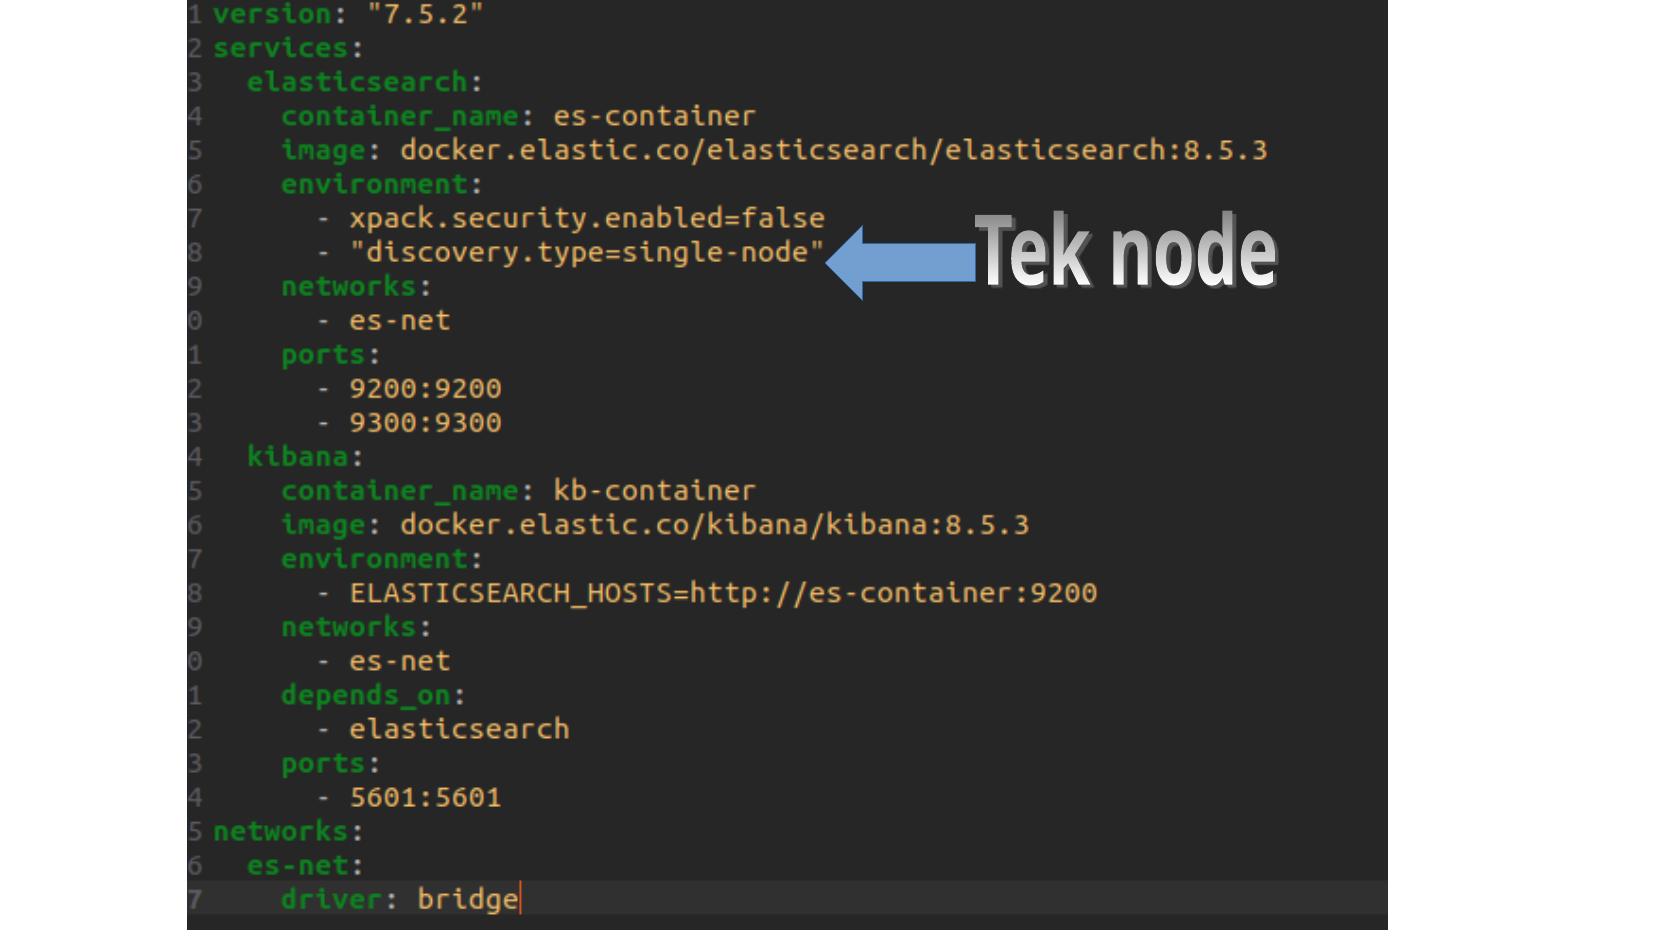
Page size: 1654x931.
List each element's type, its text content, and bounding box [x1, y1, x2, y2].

text_box Tek node [1053, 210, 1091, 285]
picture [187, 0, 1388, 930]
text_box Tek node [1197, 210, 1233, 286]
text_box Tek node [1113, 230, 1148, 285]
text_box [825, 225, 976, 301]
text_box Tek node [1155, 230, 1192, 286]
text_box Tek node [1011, 230, 1046, 286]
text_box Tek node [975, 214, 1012, 285]
text_box Tek node [1240, 230, 1275, 286]
